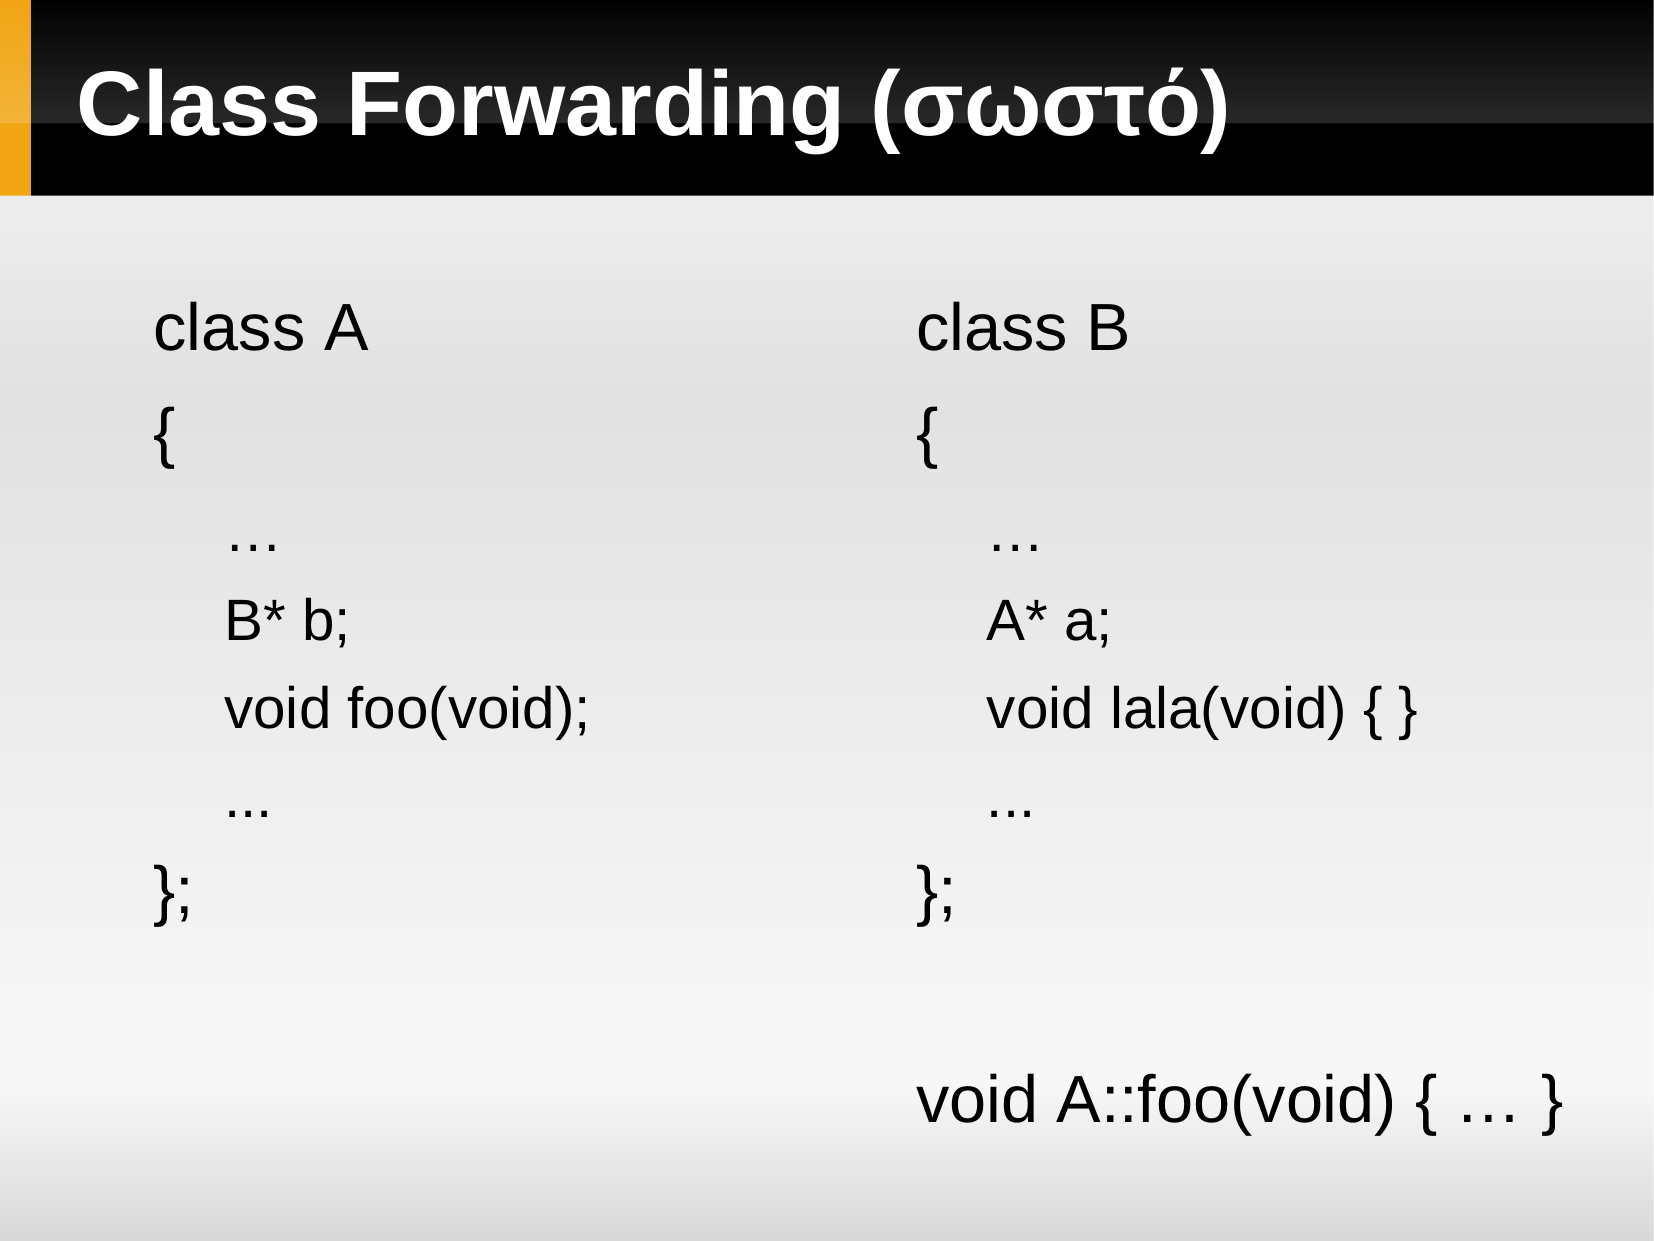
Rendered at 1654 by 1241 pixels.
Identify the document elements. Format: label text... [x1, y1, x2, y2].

list class A { … B* b; void foo(void); ... }; [82, 290, 809, 1109]
title Class Forwarding (σωστό) [76, 0, 1565, 208]
list class B { … A* a; void lala(void) { } ... }; void A::foo(void) { … } [845, 290, 1572, 1137]
picture [0, 0, 1654, 1241]
